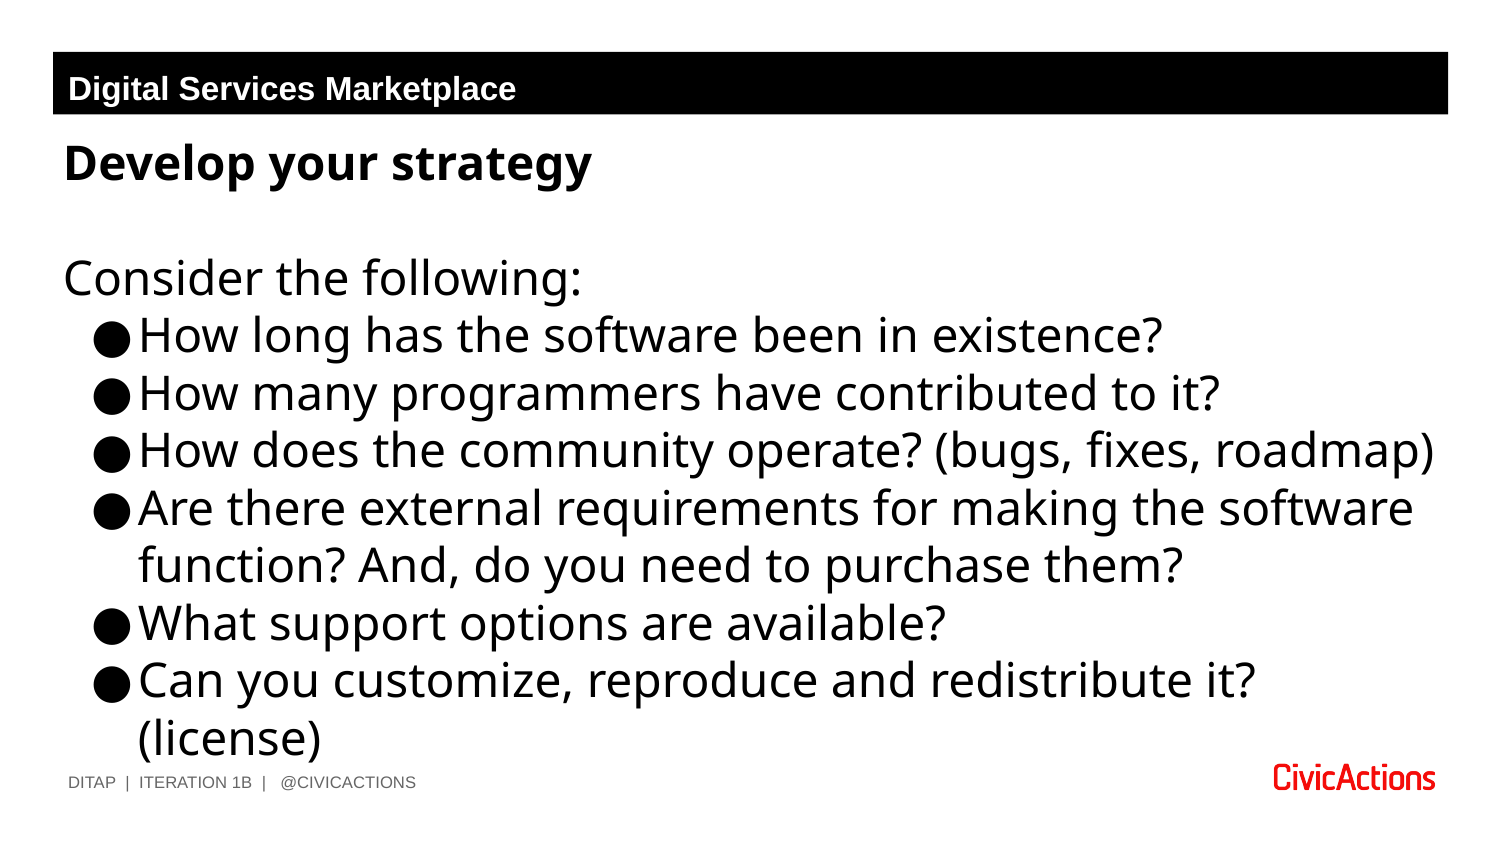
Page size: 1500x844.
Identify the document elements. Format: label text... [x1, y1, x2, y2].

picture [1271, 758, 1438, 795]
text_box Digital Services Marketplace [53, 51, 1449, 115]
text_box Develop your strategy Consider the following: How long has the software been in existence? How many programmers have contributed to it? How does the community operate? (bugs, fixes, roadmap) Are there external requirements for making the software function? And, do you need to purchase them? What support options are available? Can you customize, reproduce and redistribute it? (license) [53, 122, 1449, 716]
